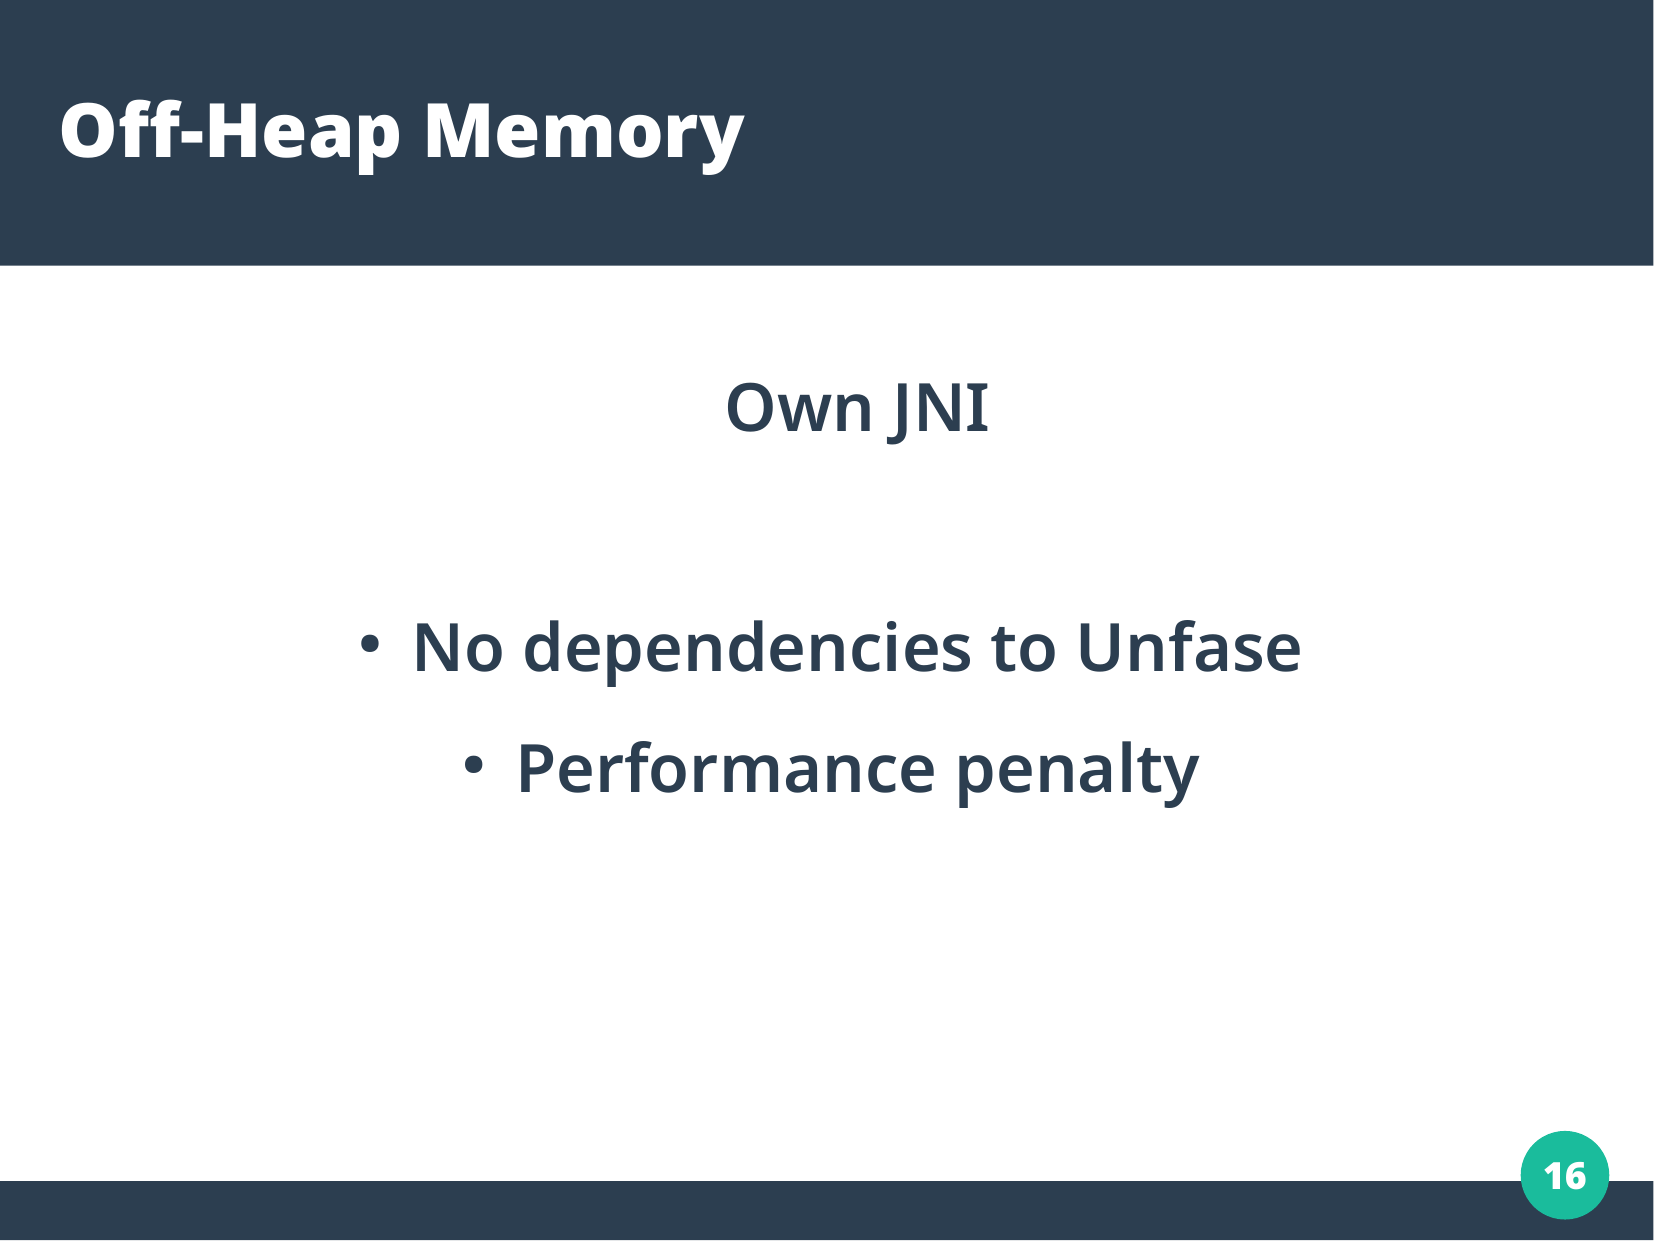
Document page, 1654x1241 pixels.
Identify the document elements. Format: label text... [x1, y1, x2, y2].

list Own JNI No dependencies to Unfase Performance penalty [54, 360, 1591, 1062]
title Off-Heap Memory [59, 49, 1595, 207]
